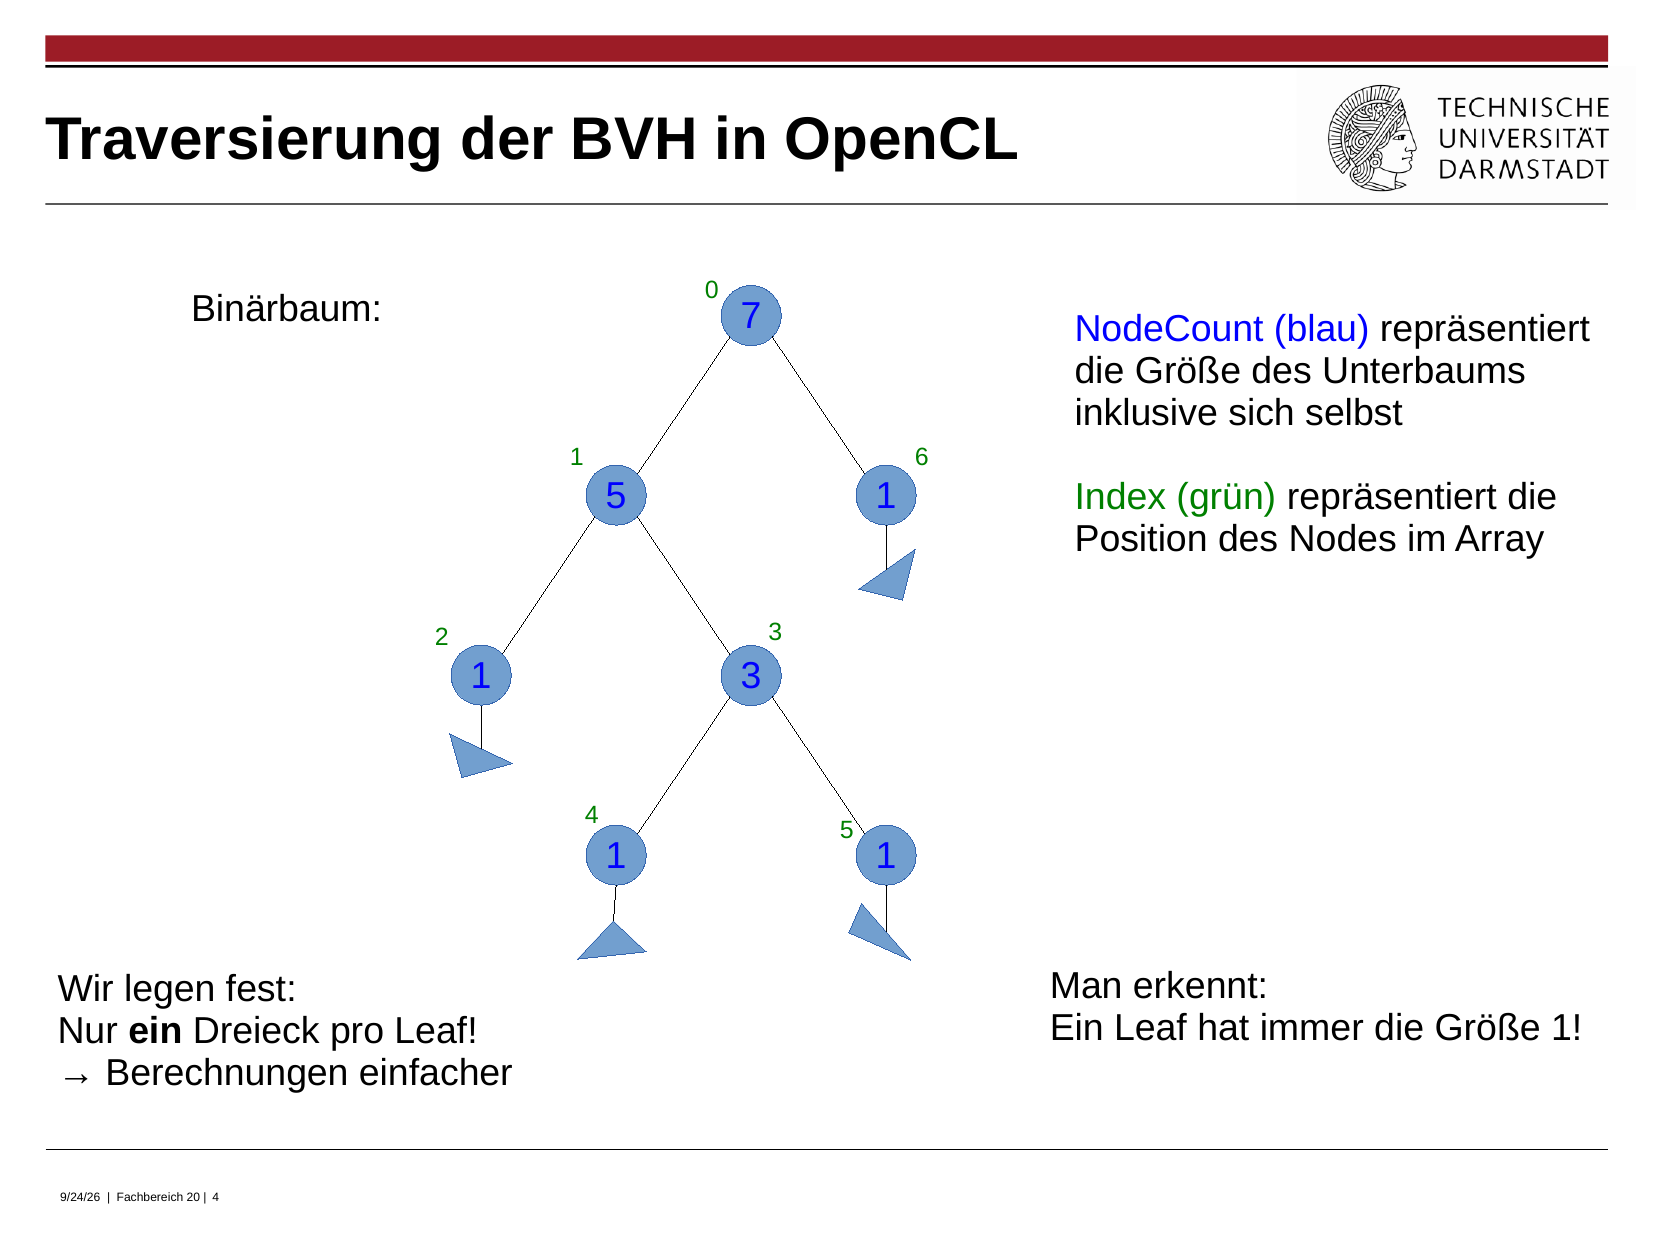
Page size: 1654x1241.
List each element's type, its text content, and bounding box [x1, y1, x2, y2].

text_box 0 [690, 268, 734, 316]
text_box Man erkennt: Ein Leaf hat immer die Größe 1! [1035, 957, 1598, 1066]
text_box 2 [420, 615, 464, 662]
text_box 3 [753, 610, 798, 657]
text_box 1 [586, 825, 647, 886]
text_box [577, 921, 647, 960]
text_box 6 [900, 435, 944, 482]
text_box [848, 903, 911, 961]
text_box 1 [451, 645, 512, 706]
text_box NodeCount (blau) repräsentiert die Größe des Unterbaums inklusive sich selbst Index (grün) repräsentiert die Position des Nodes im Array [1059, 300, 1606, 594]
text_box [449, 733, 513, 778]
text_box 1 [555, 435, 599, 482]
text_box 1 [856, 825, 917, 886]
text_box Binärbaum: [176, 280, 398, 342]
picture [1296, 66, 1636, 210]
text_box 4 [570, 793, 614, 841]
text_box 1 [856, 465, 917, 526]
text_box [858, 549, 916, 601]
text_box 5 [586, 465, 647, 526]
text_box 3 [721, 645, 782, 706]
text_box 5 [825, 808, 869, 856]
text_box Wir legen fest: Nur ein Dreieck pro Leaf! → Berechnungen einfacher [42, 960, 522, 1117]
text_box 7 [721, 285, 782, 346]
title Traversierung der BVH in OpenCL [45, 48, 1247, 200]
